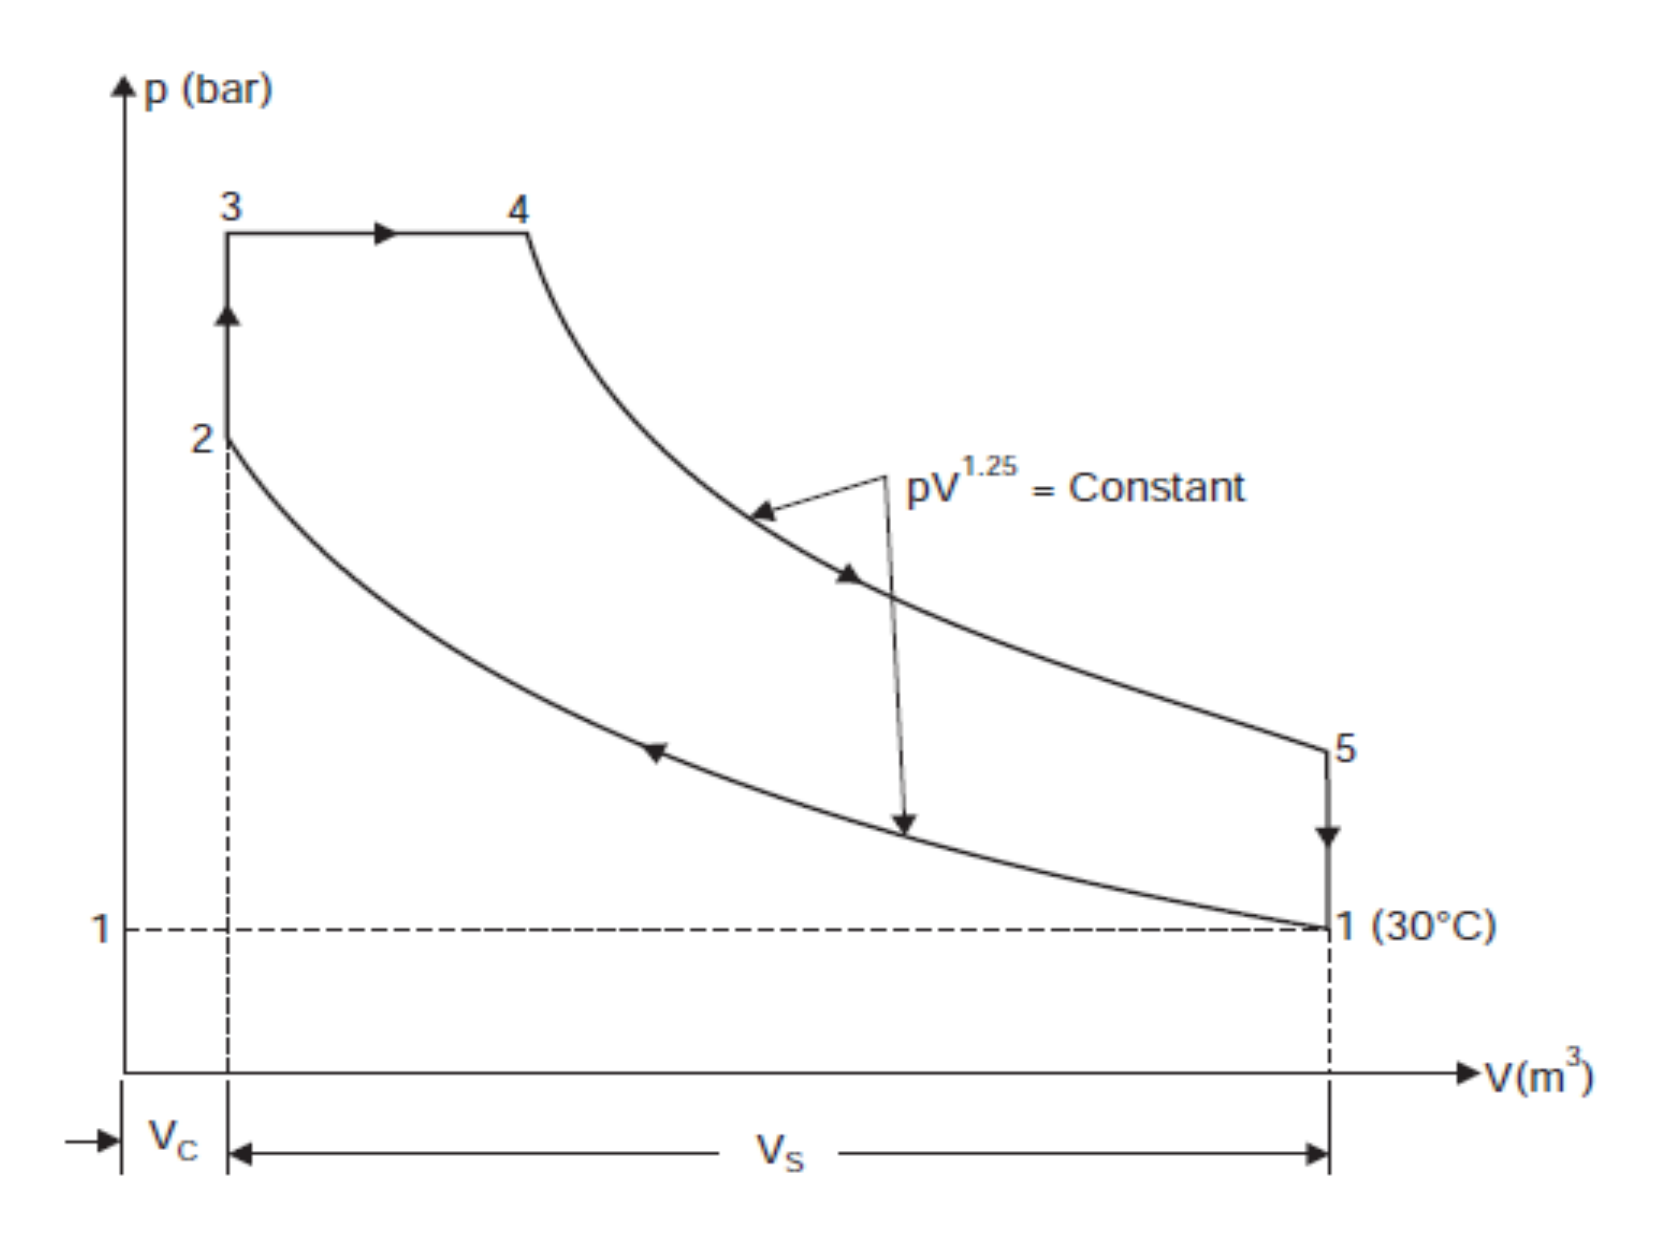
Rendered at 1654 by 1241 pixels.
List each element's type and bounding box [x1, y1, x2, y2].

picture [47, 58, 1619, 1193]
